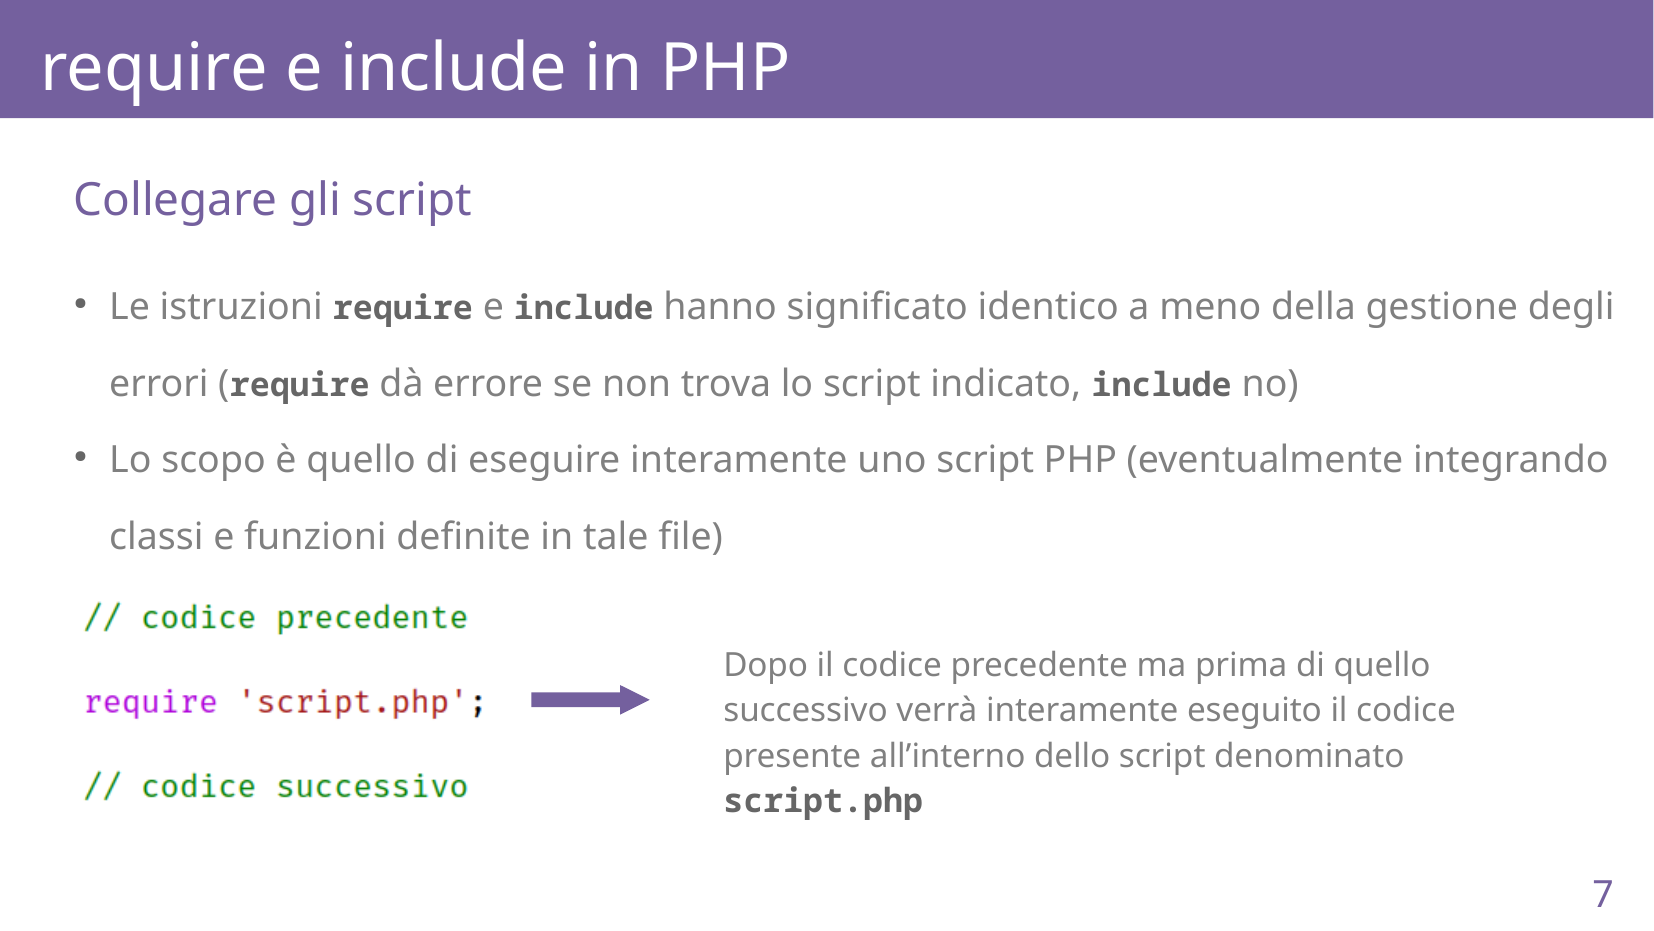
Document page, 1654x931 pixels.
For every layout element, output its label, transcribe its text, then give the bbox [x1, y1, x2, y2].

text_box Collegare gli script [59, 158, 1107, 229]
picture [73, 583, 502, 827]
text_box require e include in PHP [25, 11, 692, 107]
text_box Le istruzioni require e include hanno significato identico a meno della gestione degli errori (require dà errore se non trova lo script indicato, include no) Lo scopo è quello di eseguire interamente uno script PHP (eventualmente integrando classi e funzioni definite in tale file) [59, 246, 1599, 532]
text_box [0, 0, 1654, 119]
text_box <numero> [1513, 860, 1654, 931]
text_box Dopo il codice precedente ma prima di quello successivo verrà interamente eseguito il codice presente all’interno dello script denominato script.php [708, 633, 1506, 848]
text_box [531, 685, 650, 715]
